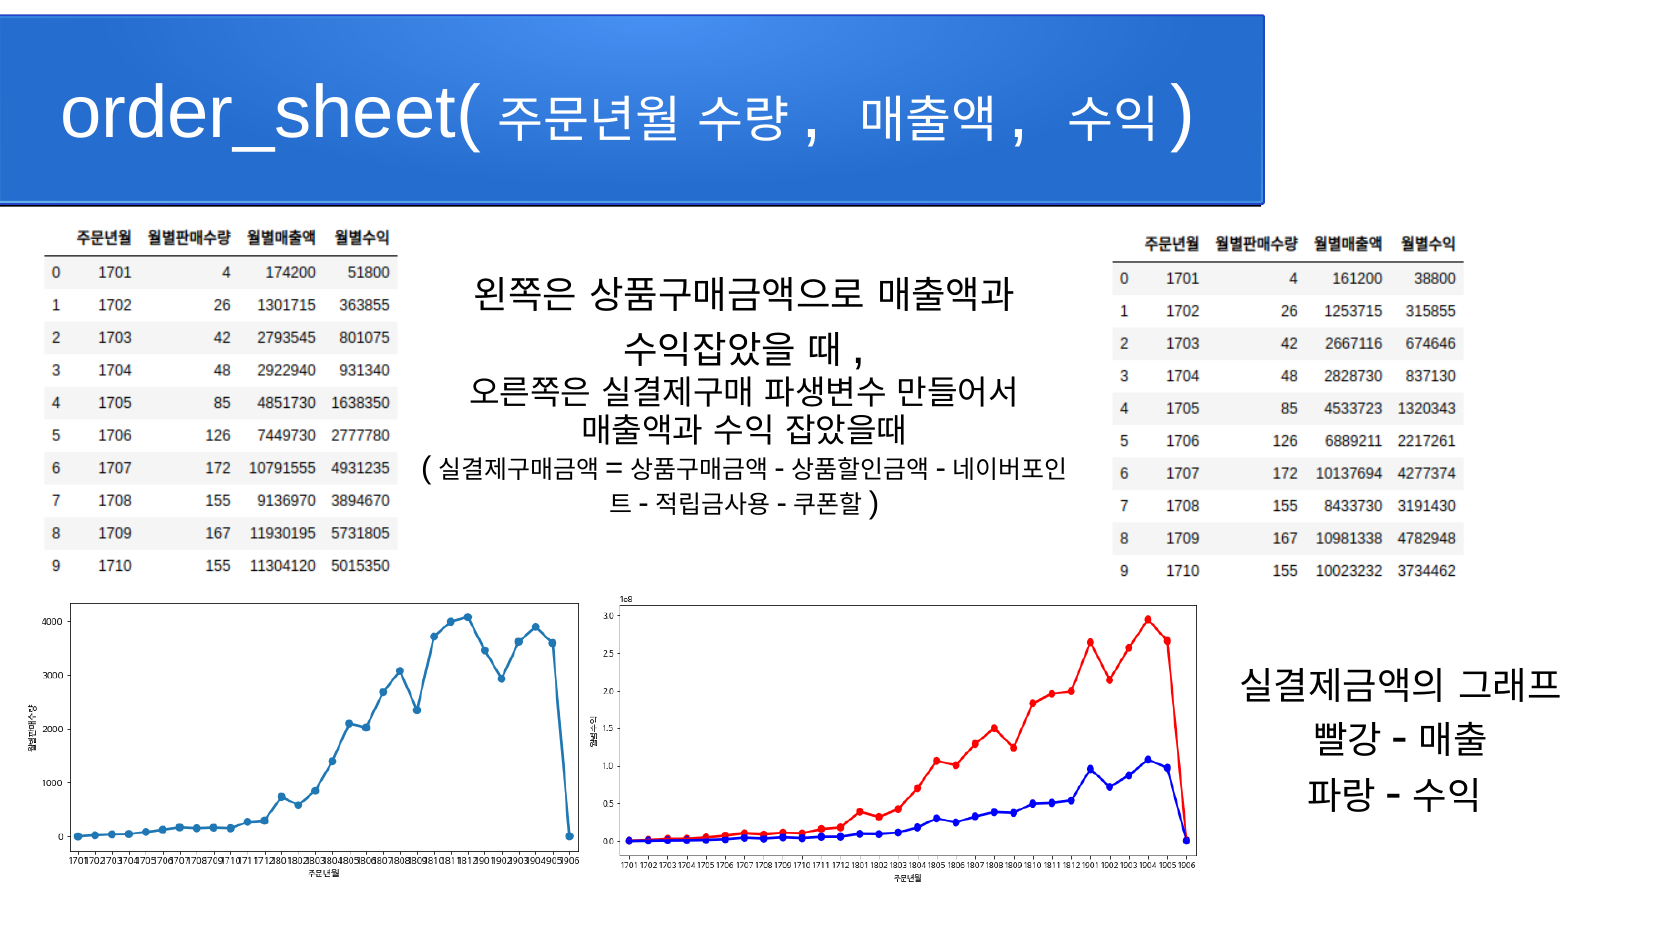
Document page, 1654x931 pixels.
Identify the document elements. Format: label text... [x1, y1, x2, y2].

picture [22, 224, 1471, 890]
picture [37, 224, 409, 586]
title order_sheet(주문년월 수량, 매출액, 수익) [60, 35, 1235, 189]
text_box 실결제금액의 그래프 빨강-매출 파랑-수익 [1230, 615, 1572, 871]
subtitle 왼쪽은 상품구매금액으로 매출액과 수익잡았을 때, 오른쪽은 실결제구매 파생변수 만들어서 매출액과 수익 잡았을때 (실결제구매금액=상품구매금액-상품할인금액-네이버포인트-적립금사용-쿠폰할) [409, 224, 1081, 570]
